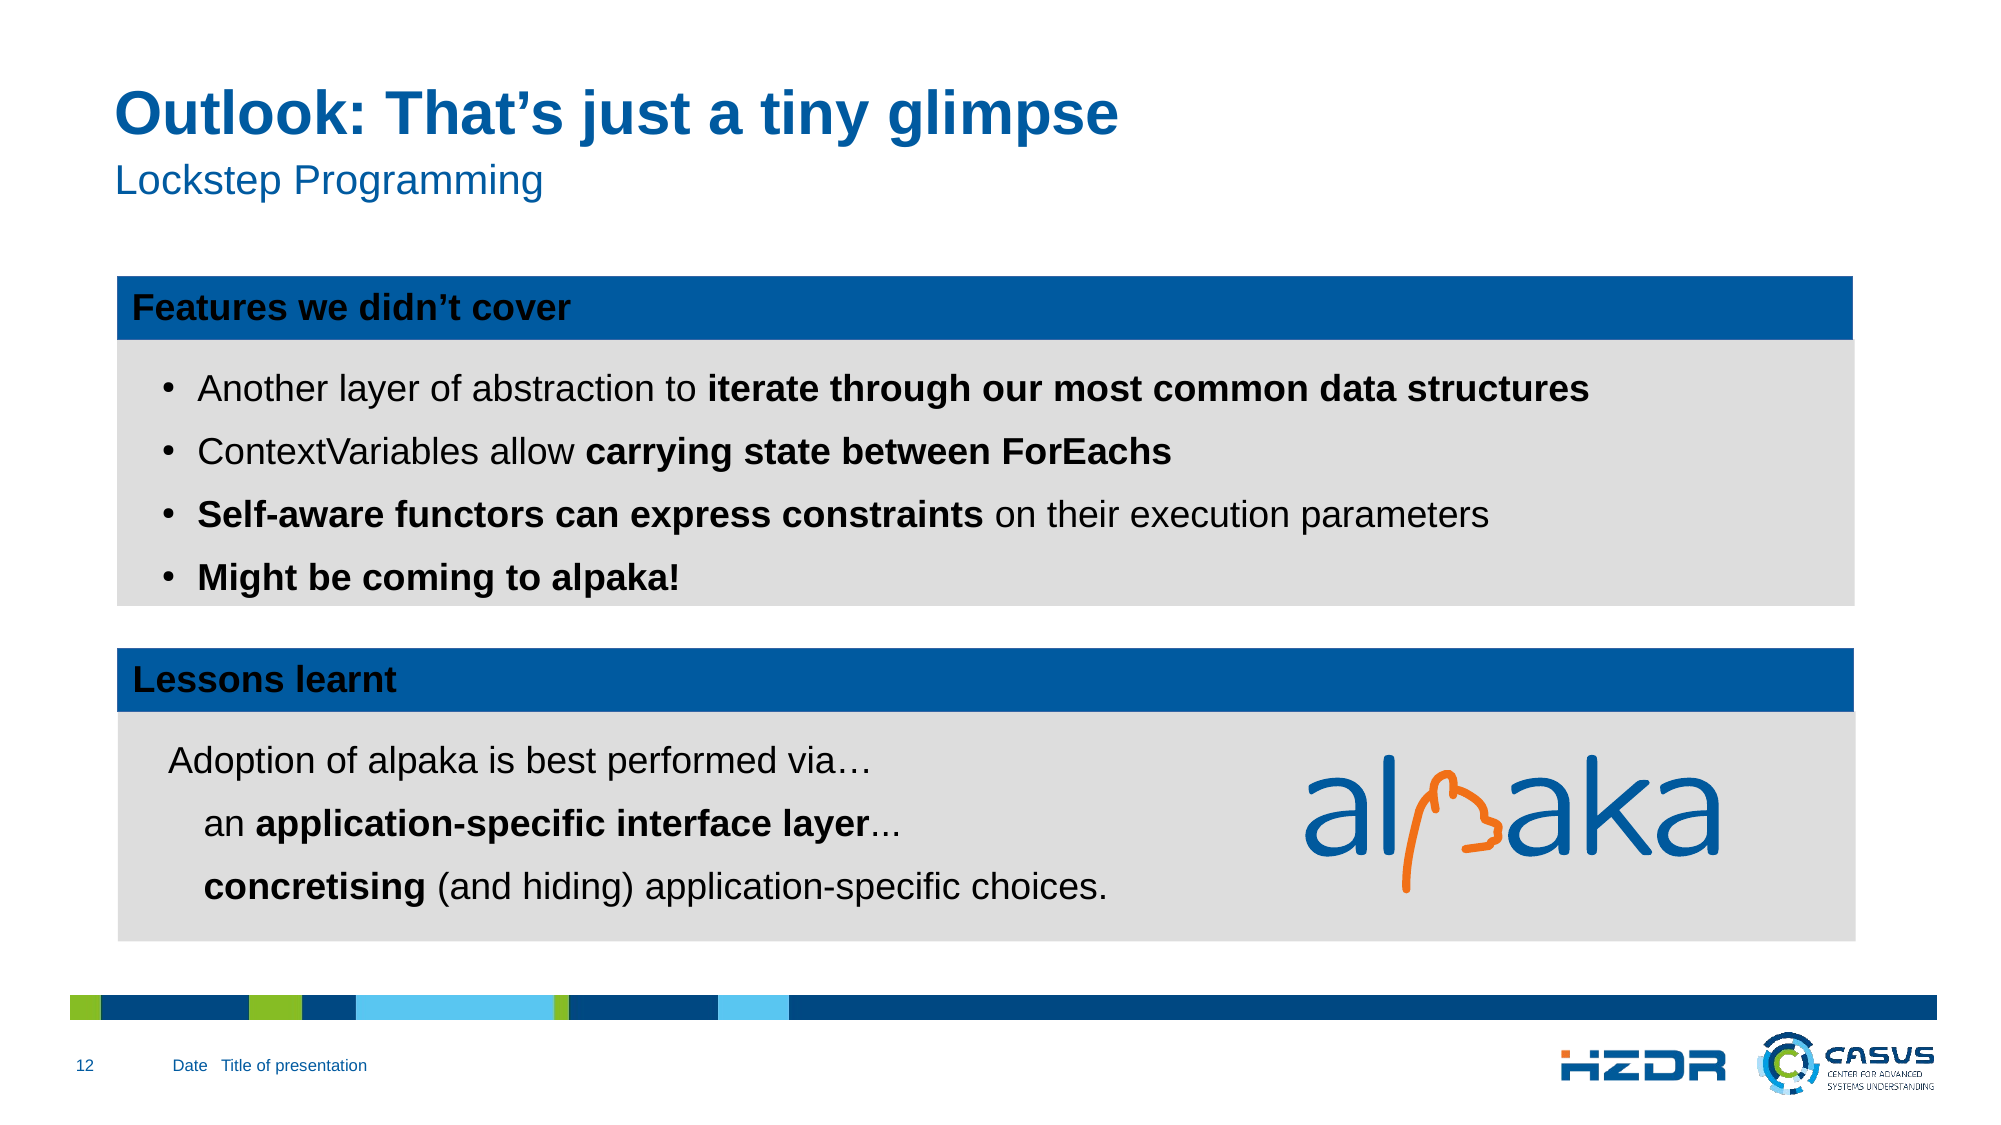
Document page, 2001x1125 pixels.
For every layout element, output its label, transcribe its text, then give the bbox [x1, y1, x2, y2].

picture [104, 995, 569, 1020]
text_box Adoption of alpaka is best performed via… an application-specific interface layer... concretising (and hiding) application-specific choices. [117, 711, 1856, 942]
text_box Lockstep Programming [114, 152, 1267, 208]
picture [572, 995, 1937, 1020]
text_box Lessons learnt [117, 648, 1854, 712]
slide_number Date [107, 1034, 208, 1095]
text_box Another layer of abstraction to iterate through our most common data structures ContextVariables allow carrying state between ForEachs Self-aware functors can express constraints on their execution parameters Might be coming to alpaka! [117, 339, 1855, 579]
picture [1757, 1032, 1934, 1095]
title Outlook: That’s just a tiny glimpse [114, 80, 1934, 148]
picture [1560, 1049, 1726, 1081]
picture [1304, 753, 1721, 895]
picture [70, 995, 101, 1020]
text_box Features we didn’t cover [117, 276, 1853, 340]
